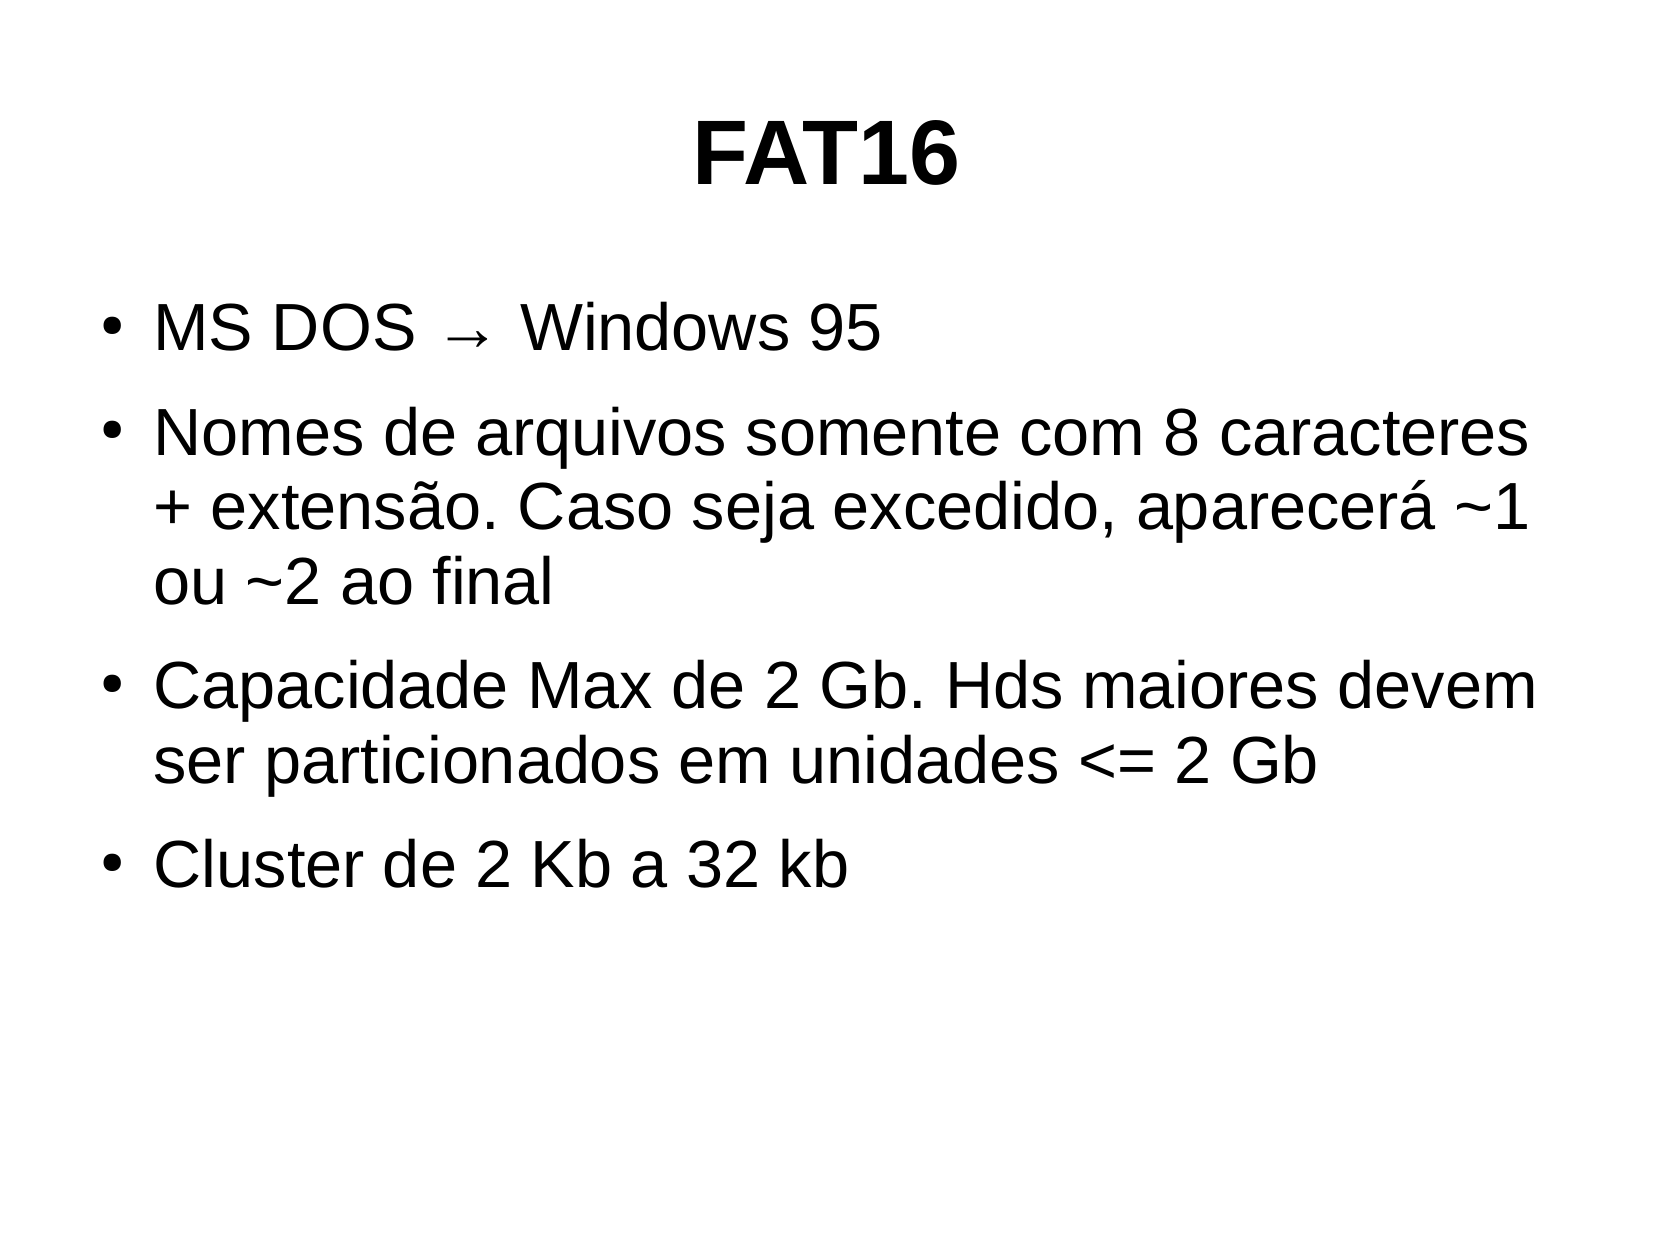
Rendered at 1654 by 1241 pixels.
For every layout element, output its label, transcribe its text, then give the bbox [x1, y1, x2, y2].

list MS DOS → Windows 95 Nomes de arquivos somente com 8 caracteres + extensão. Caso seja excedido, aparecerá ~1 ou ~2 ao final Capacidade Max de 2 Gb. Hds maiores devem ser particionados em unidades <= 2 Gb Cluster de 2 Kb a 32 kb [82, 290, 1571, 1010]
title FAT16 [82, 49, 1571, 257]
